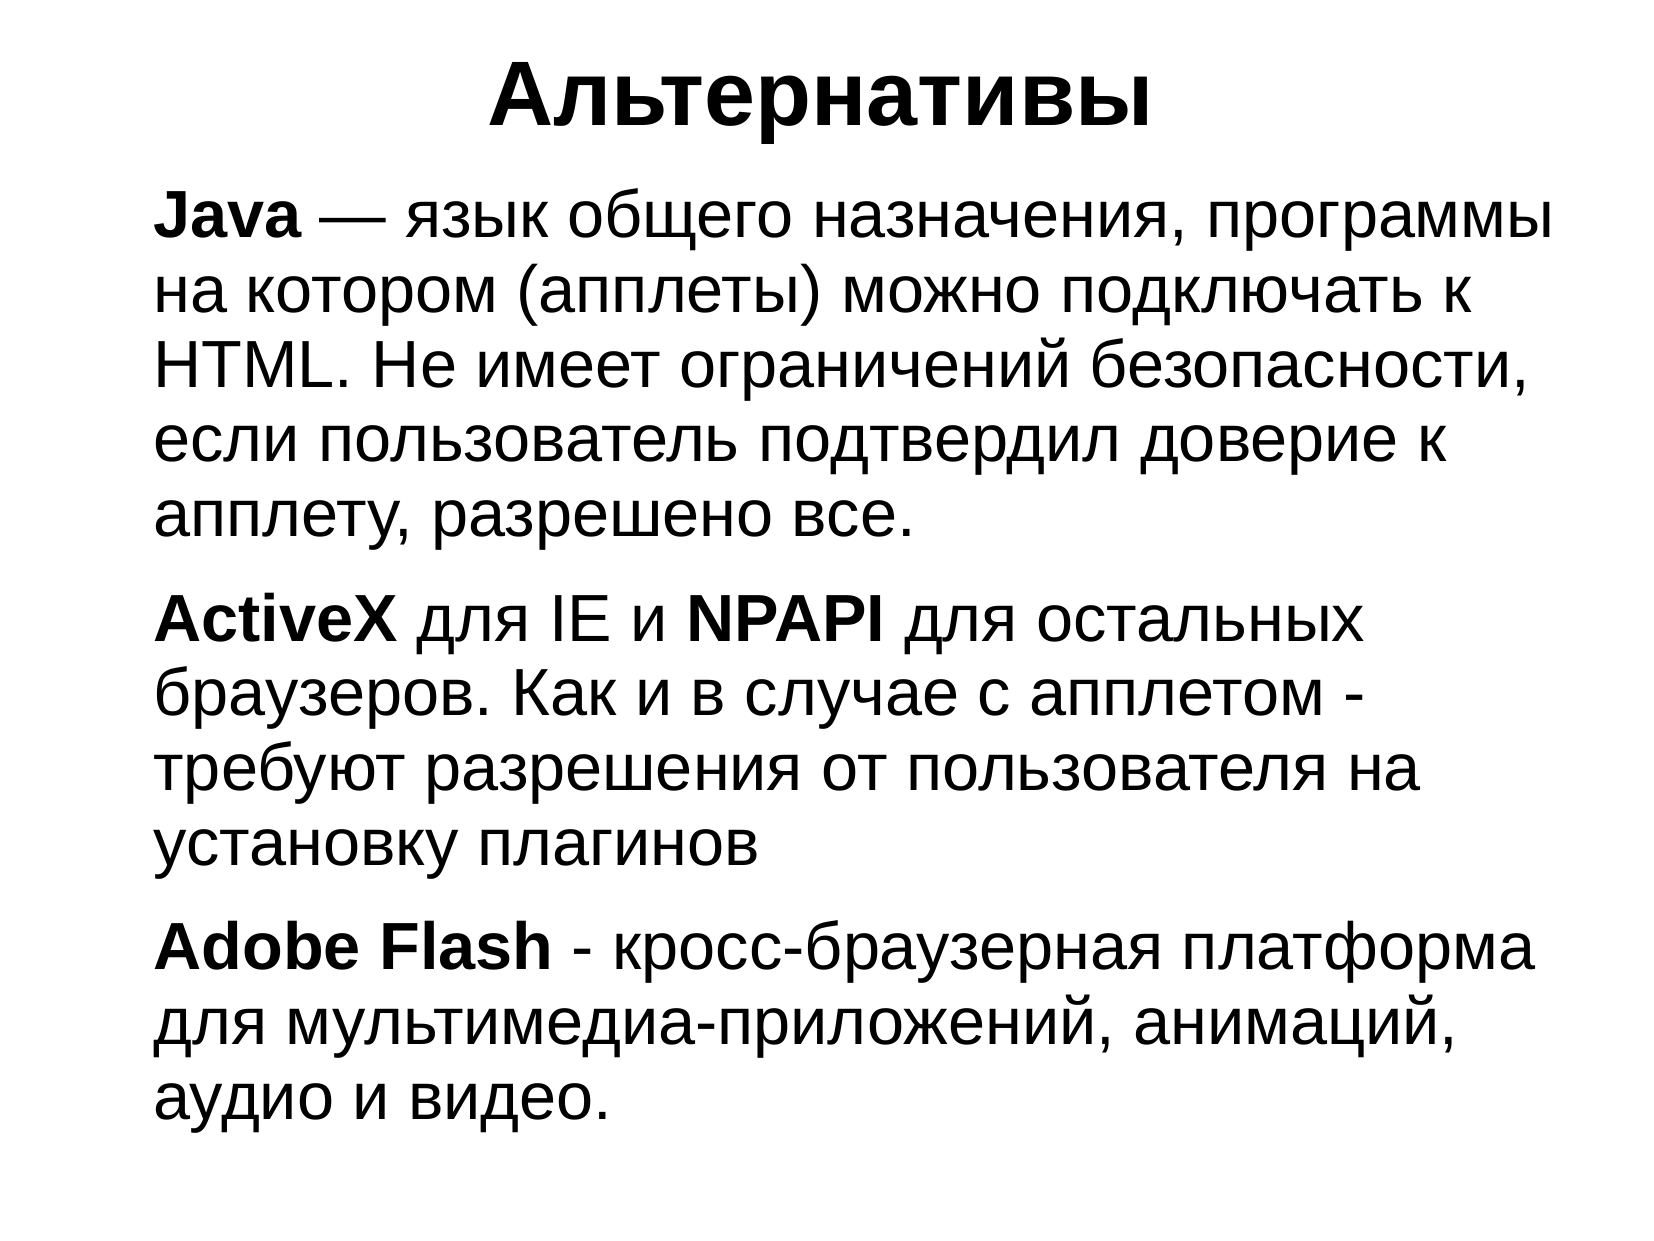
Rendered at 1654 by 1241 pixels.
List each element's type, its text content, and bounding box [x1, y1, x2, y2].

title Альтернативы [76, 29, 1565, 158]
list Java — язык общего назначения, программы на котором (апплеты) можно подключать к HTML. Не имеет ограничений безопасности, если пользователь подтвердил доверие к апплету, разрешено все. ActiveX для IE и NPAPI для остальных браузеров. Как и в случае с апплетом - требуют разрешения от пользователя на установку плагинов Adobe Flash - кросс-браузерная платформа для мультимедиа-приложений, анимаций, аудио и видео. [82, 177, 1571, 1182]
